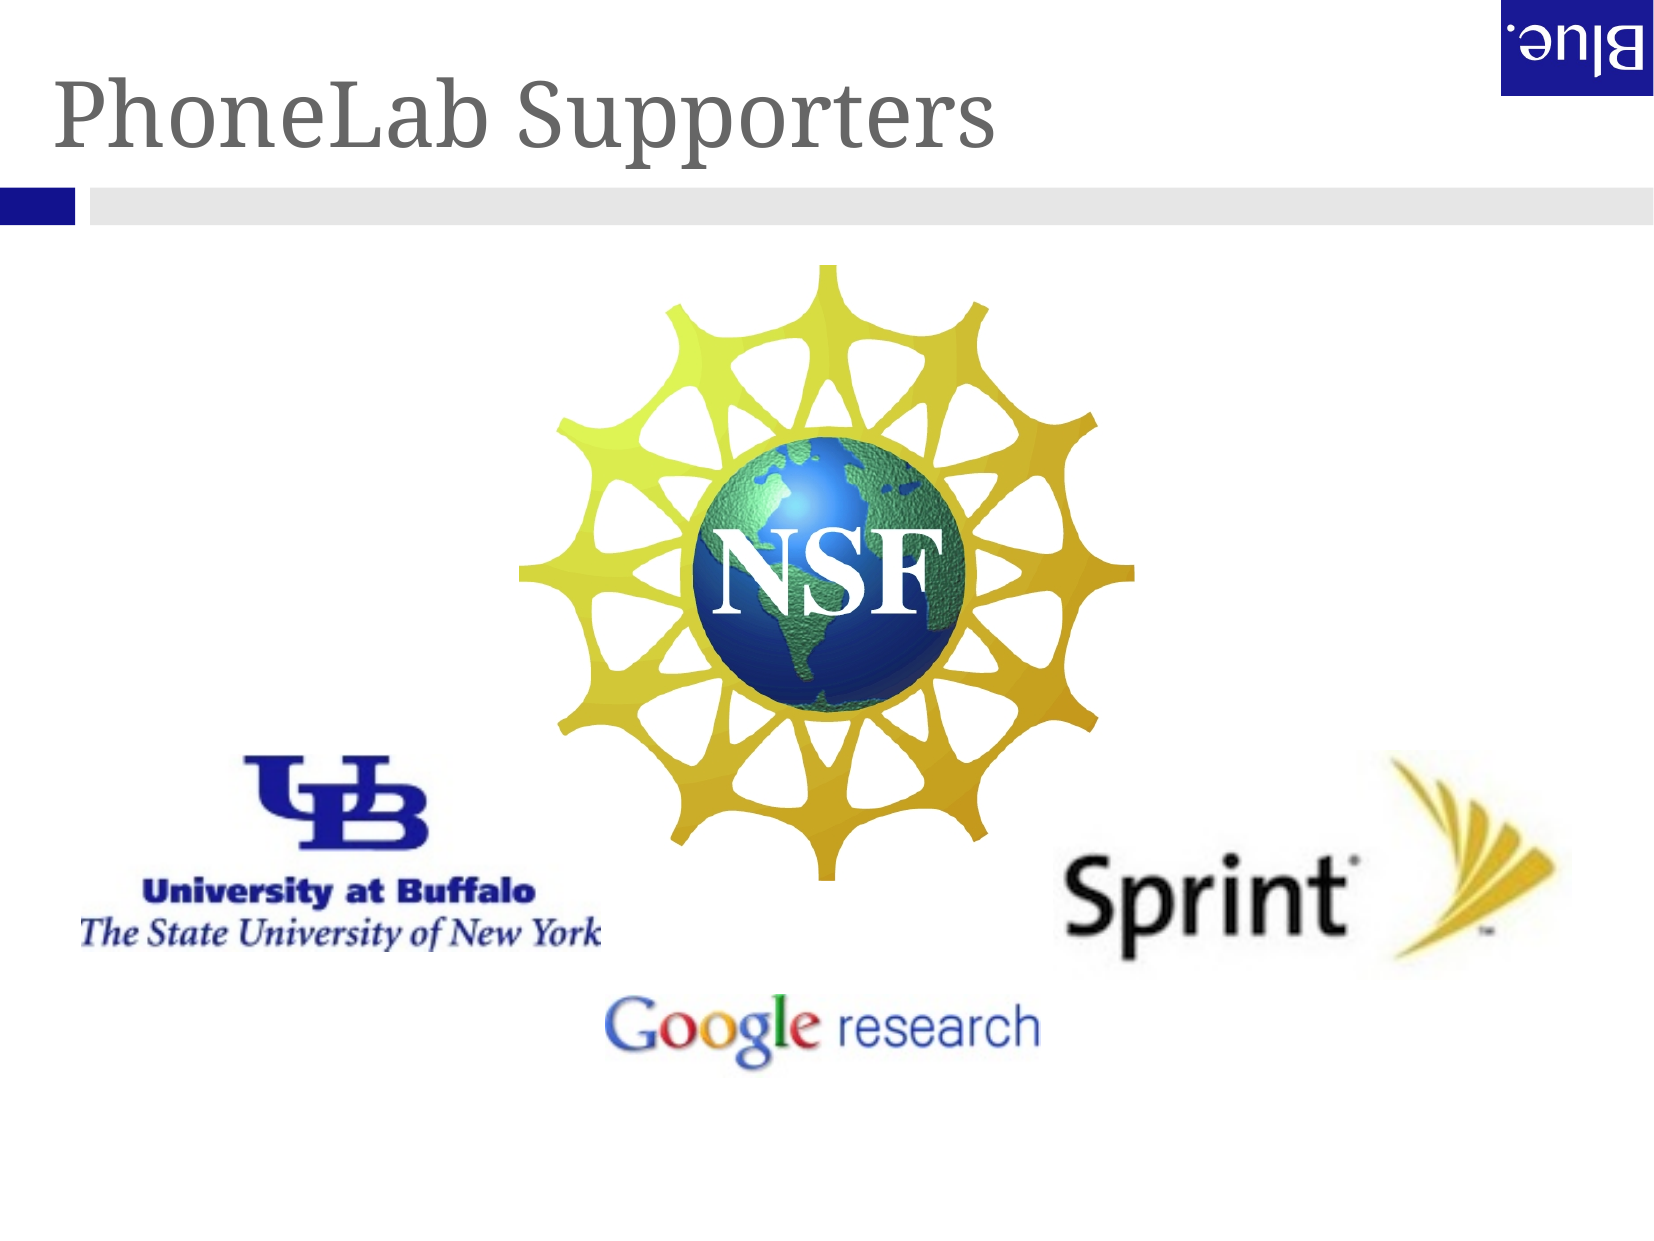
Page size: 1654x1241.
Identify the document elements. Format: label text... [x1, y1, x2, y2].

picture [1501, 0, 1654, 96]
title PhoneLab Supporters [37, 37, 1613, 188]
picture [605, 994, 1041, 1078]
picture [81, 265, 1572, 980]
